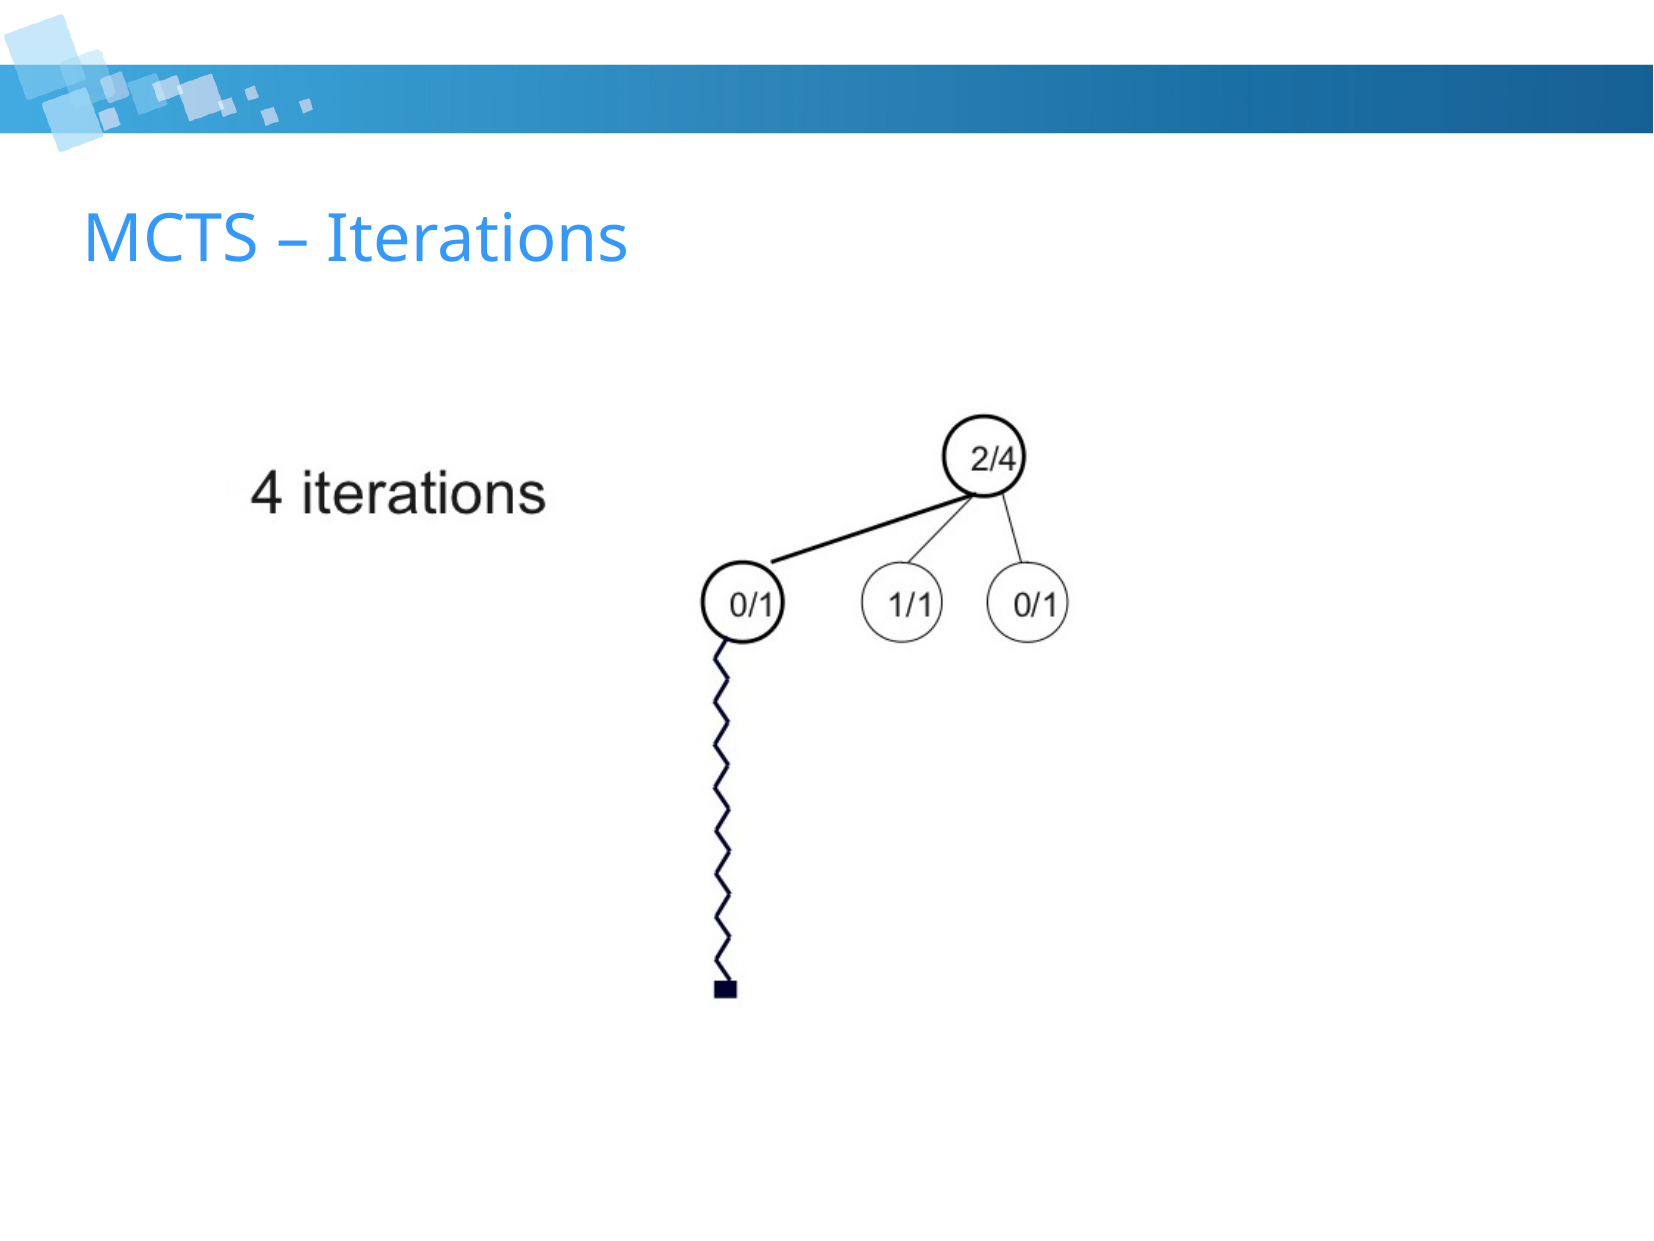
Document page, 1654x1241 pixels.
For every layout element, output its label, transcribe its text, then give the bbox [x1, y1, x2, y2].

picture [0, 0, 1653, 1238]
title MCTS – Iterations [82, 132, 1571, 340]
